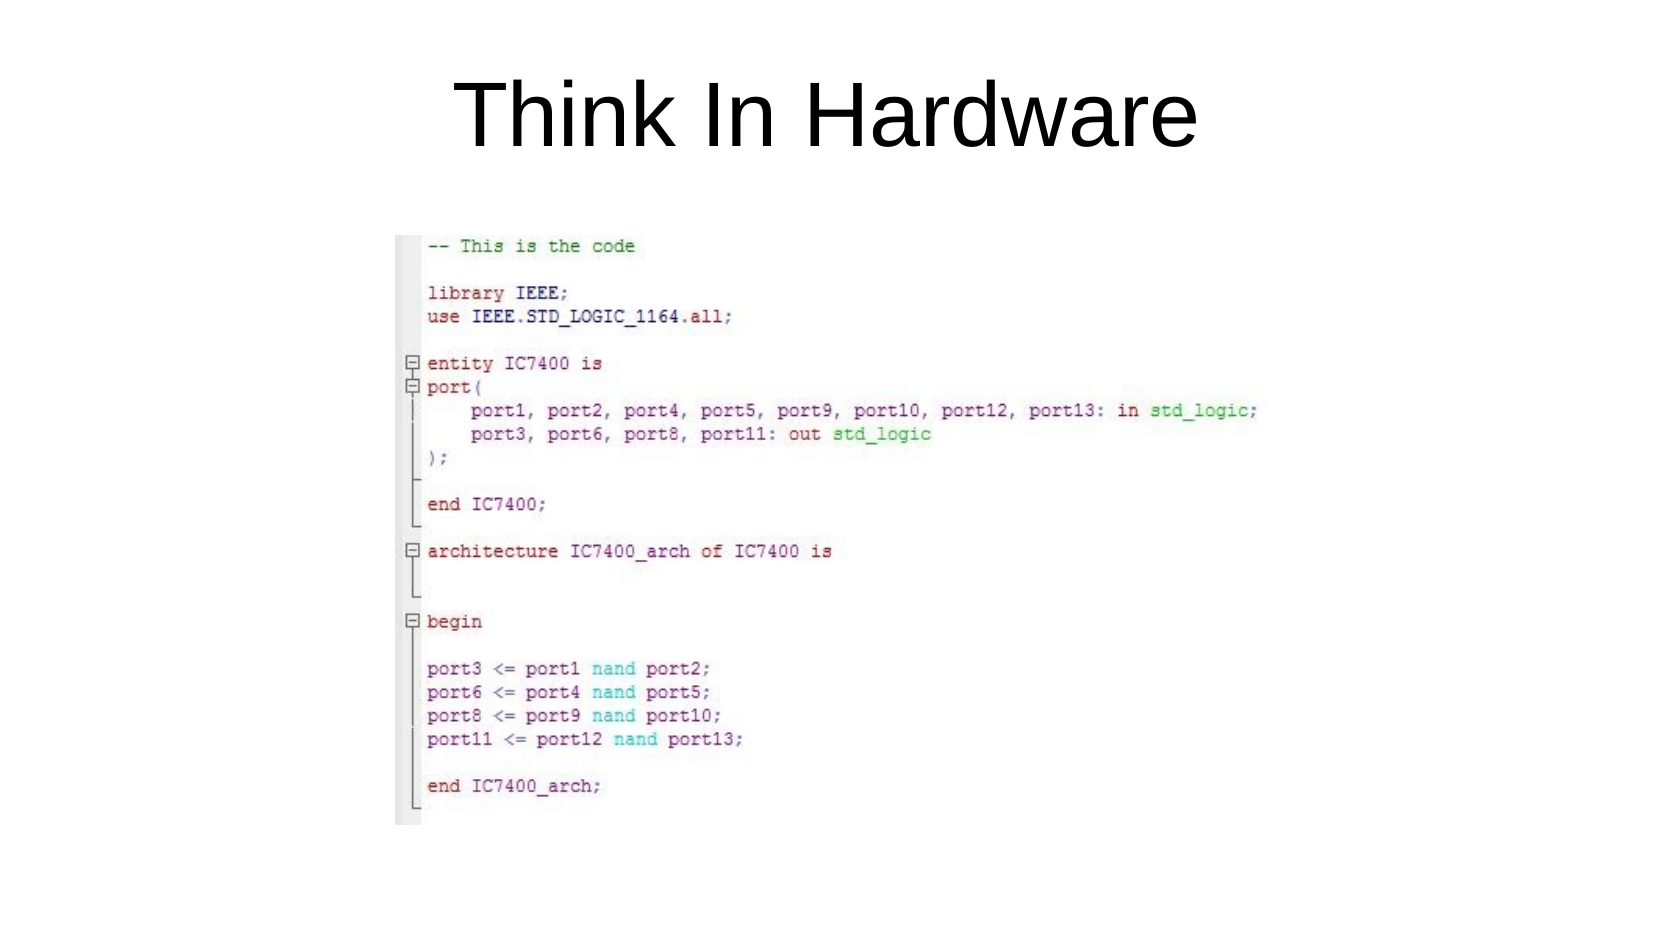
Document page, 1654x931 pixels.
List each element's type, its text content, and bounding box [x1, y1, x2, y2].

picture [395, 235, 1269, 826]
title Think In Hardware [82, 37, 1571, 193]
